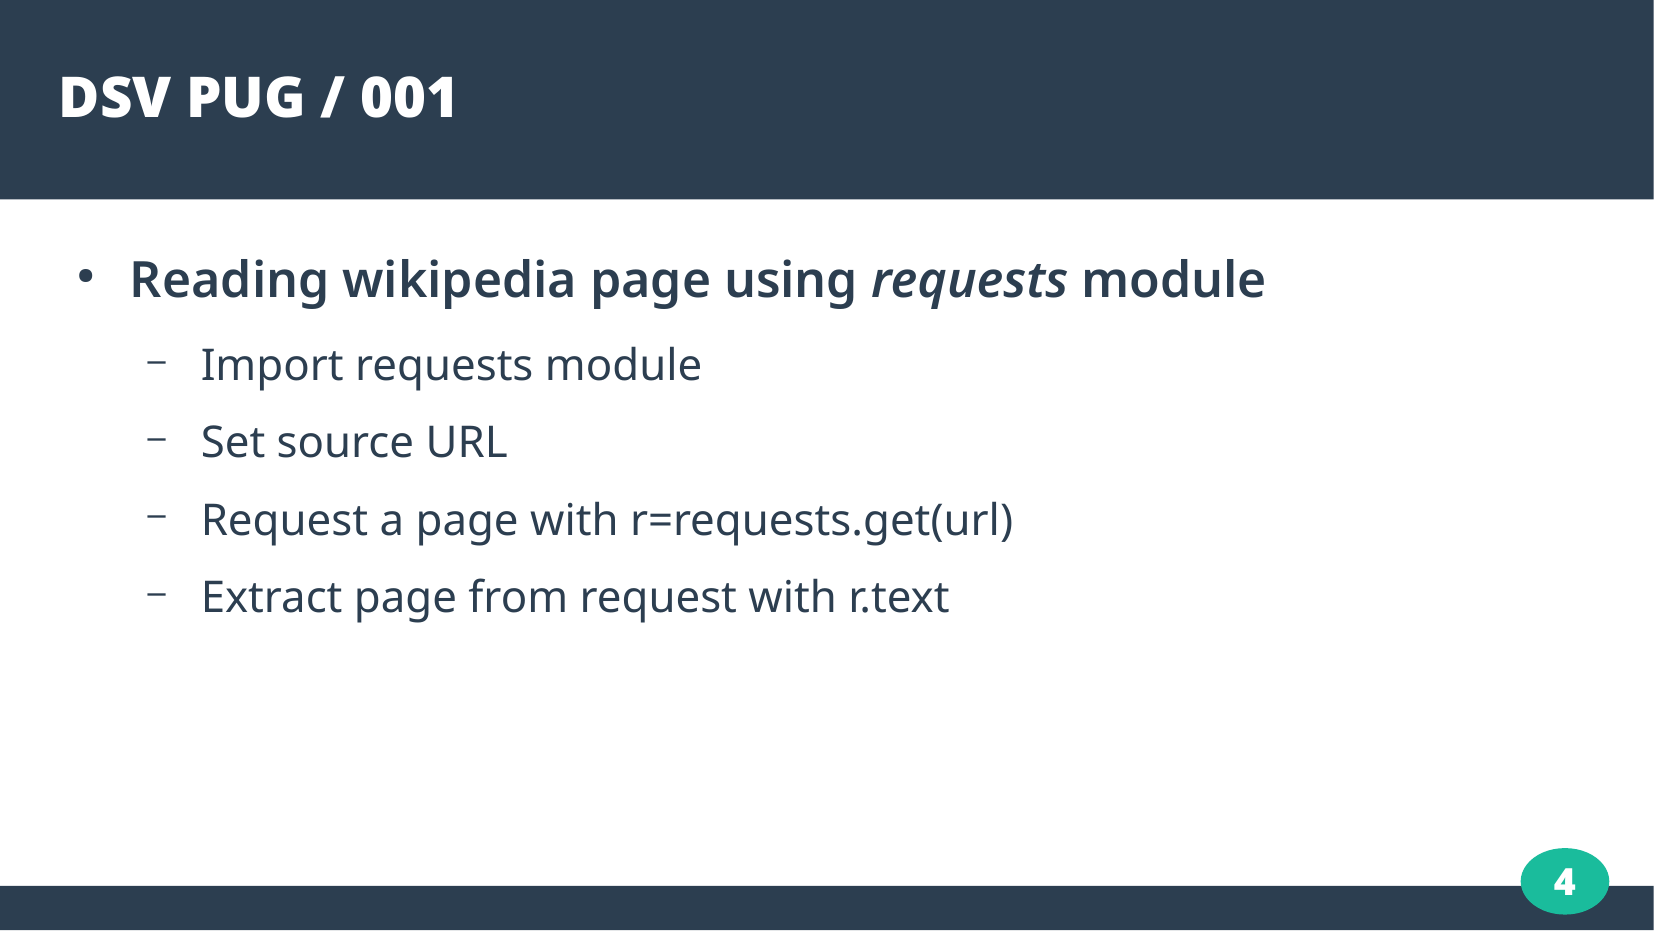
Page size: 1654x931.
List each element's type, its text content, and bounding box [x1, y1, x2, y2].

list Reading wikipedia page using requests module Import requests module Set source URL Request a page with r=requests.get(url) Extract page from request with r.text [59, 243, 1595, 864]
title DSV PUG / 001 [59, 37, 1595, 155]
